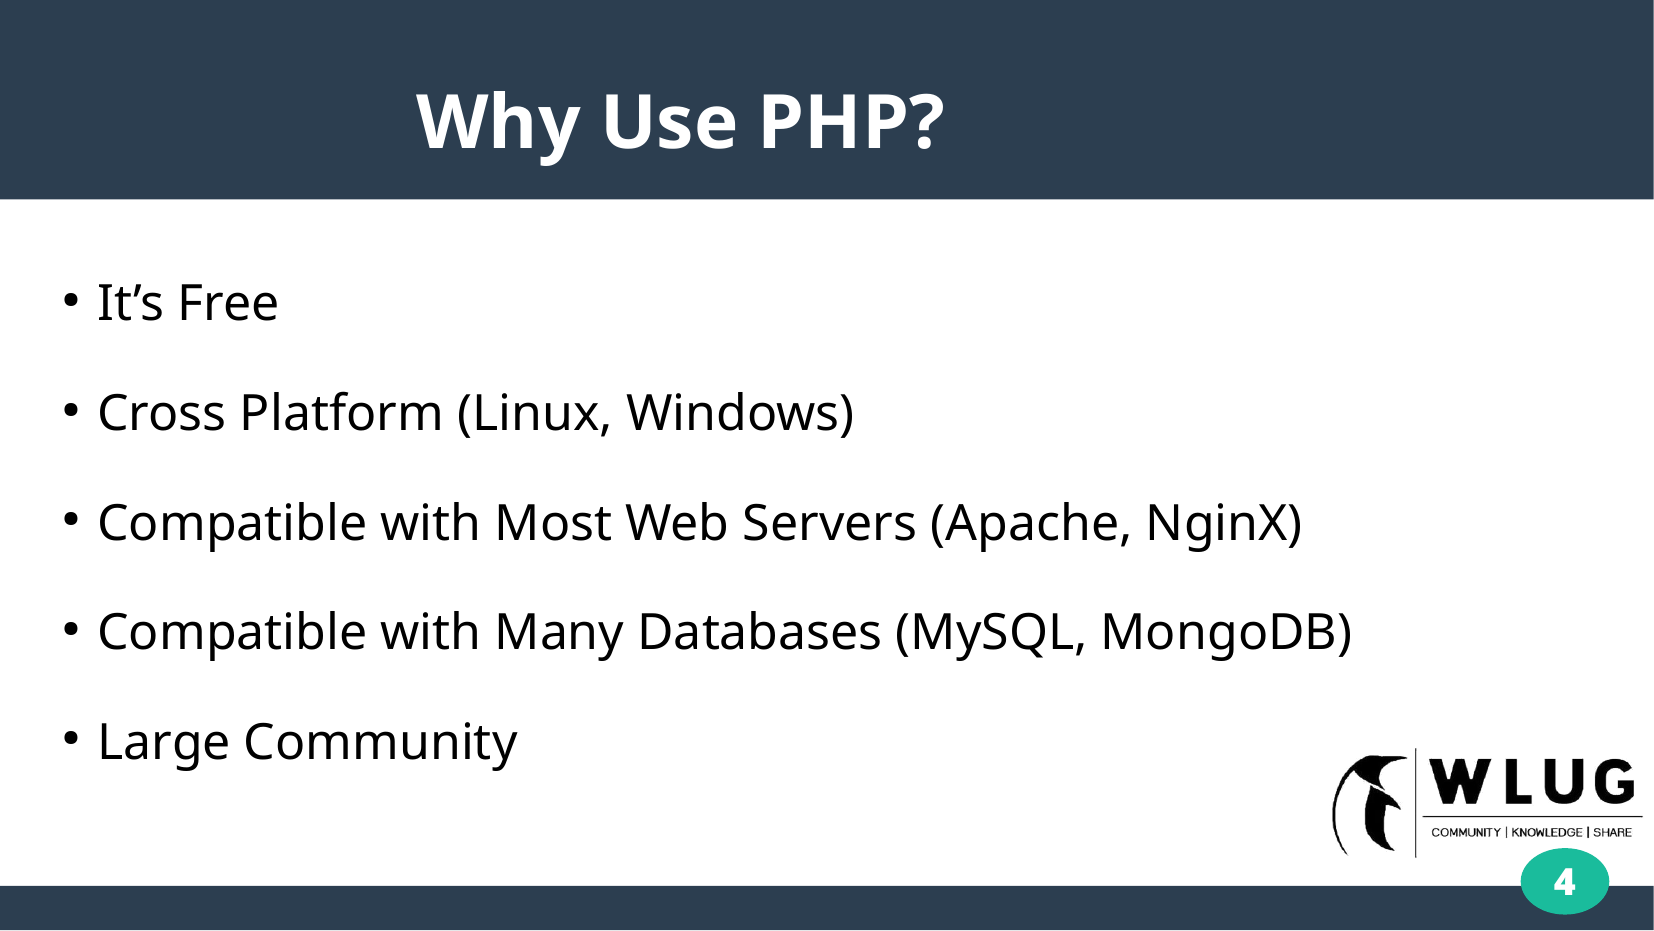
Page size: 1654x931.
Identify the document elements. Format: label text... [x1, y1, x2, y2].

picture [1311, 740, 1654, 863]
text_box It’s Free Cross Platform (Linux, Windows) Compatible with Most Web Servers (Apache, NginX) Compatible with Many Databases (MySQL, MongoDB) Large Community [47, 259, 1593, 761]
text_box Why Use PHP? [401, 67, 1178, 193]
